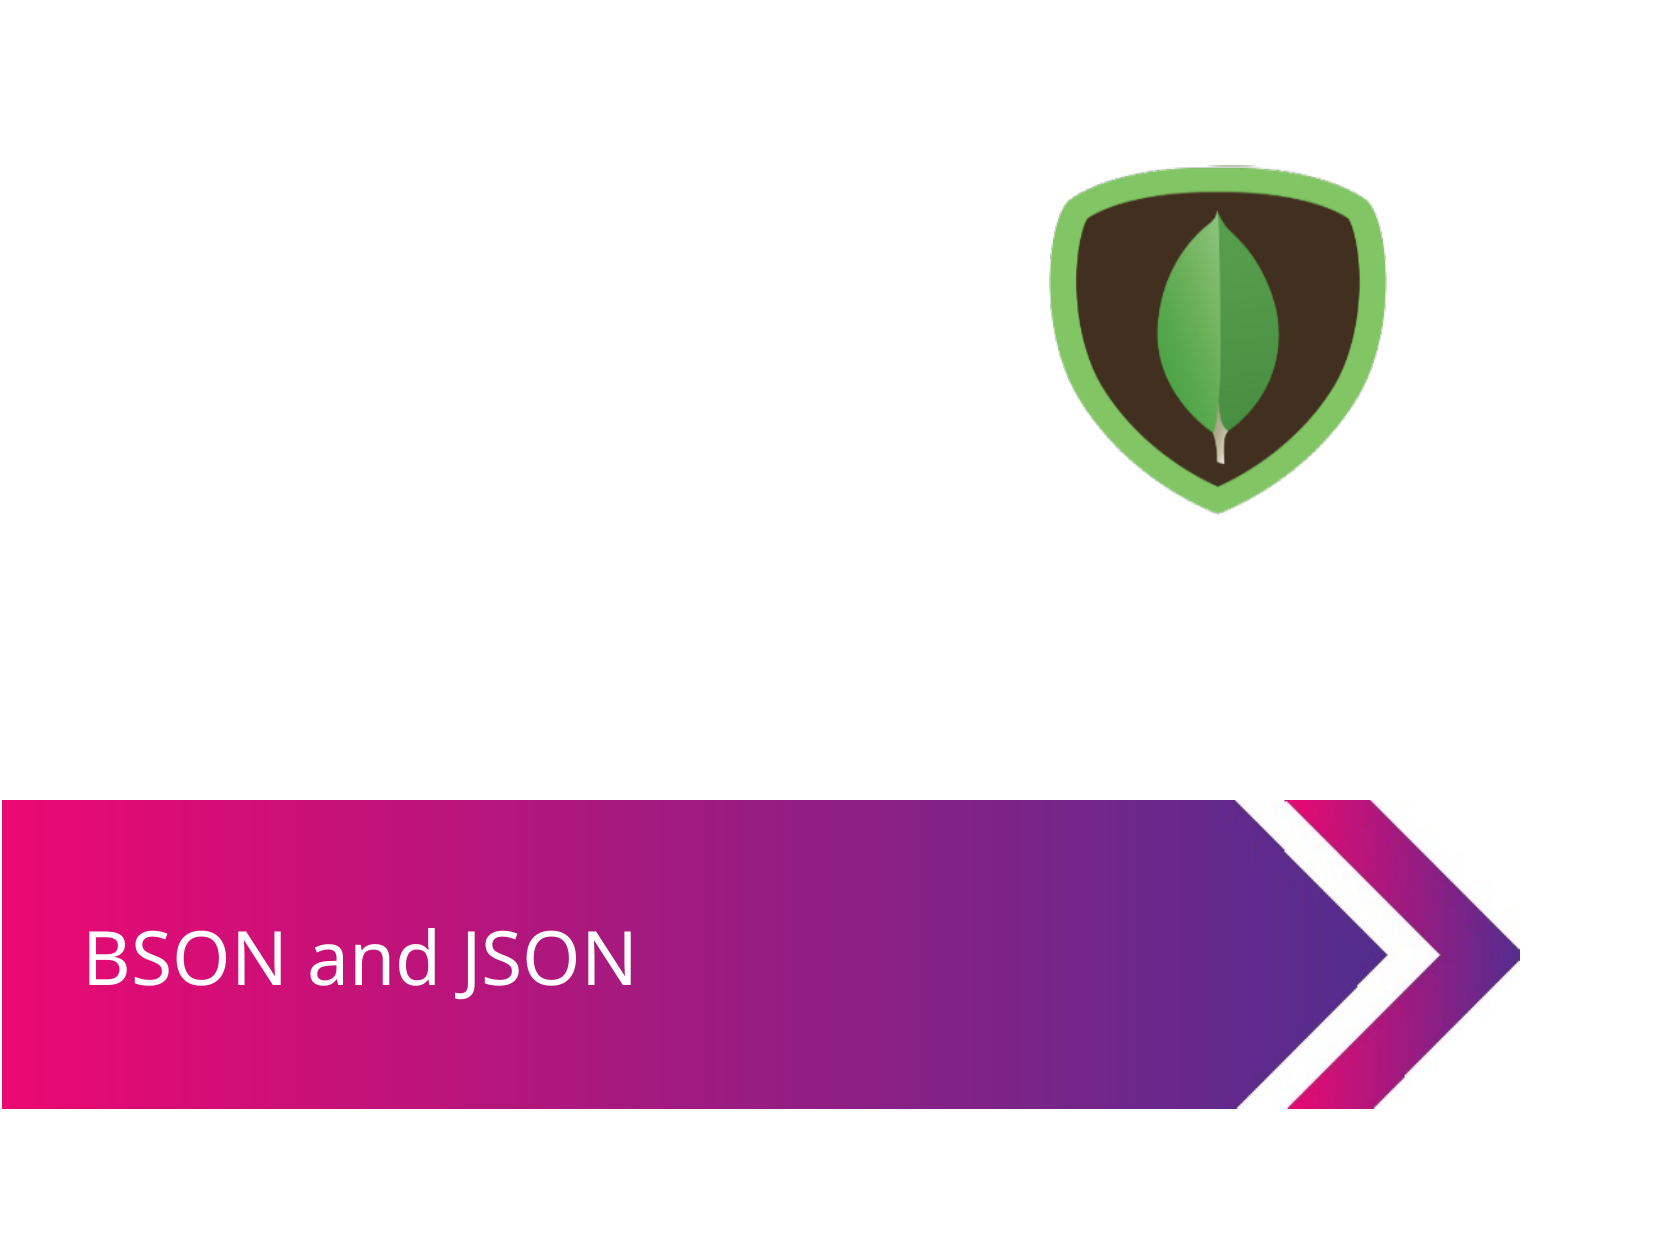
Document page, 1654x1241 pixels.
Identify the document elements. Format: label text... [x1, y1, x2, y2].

title BSON and JSON [82, 852, 1396, 1060]
picture [960, 164, 1471, 541]
picture [2, 800, 1520, 1109]
